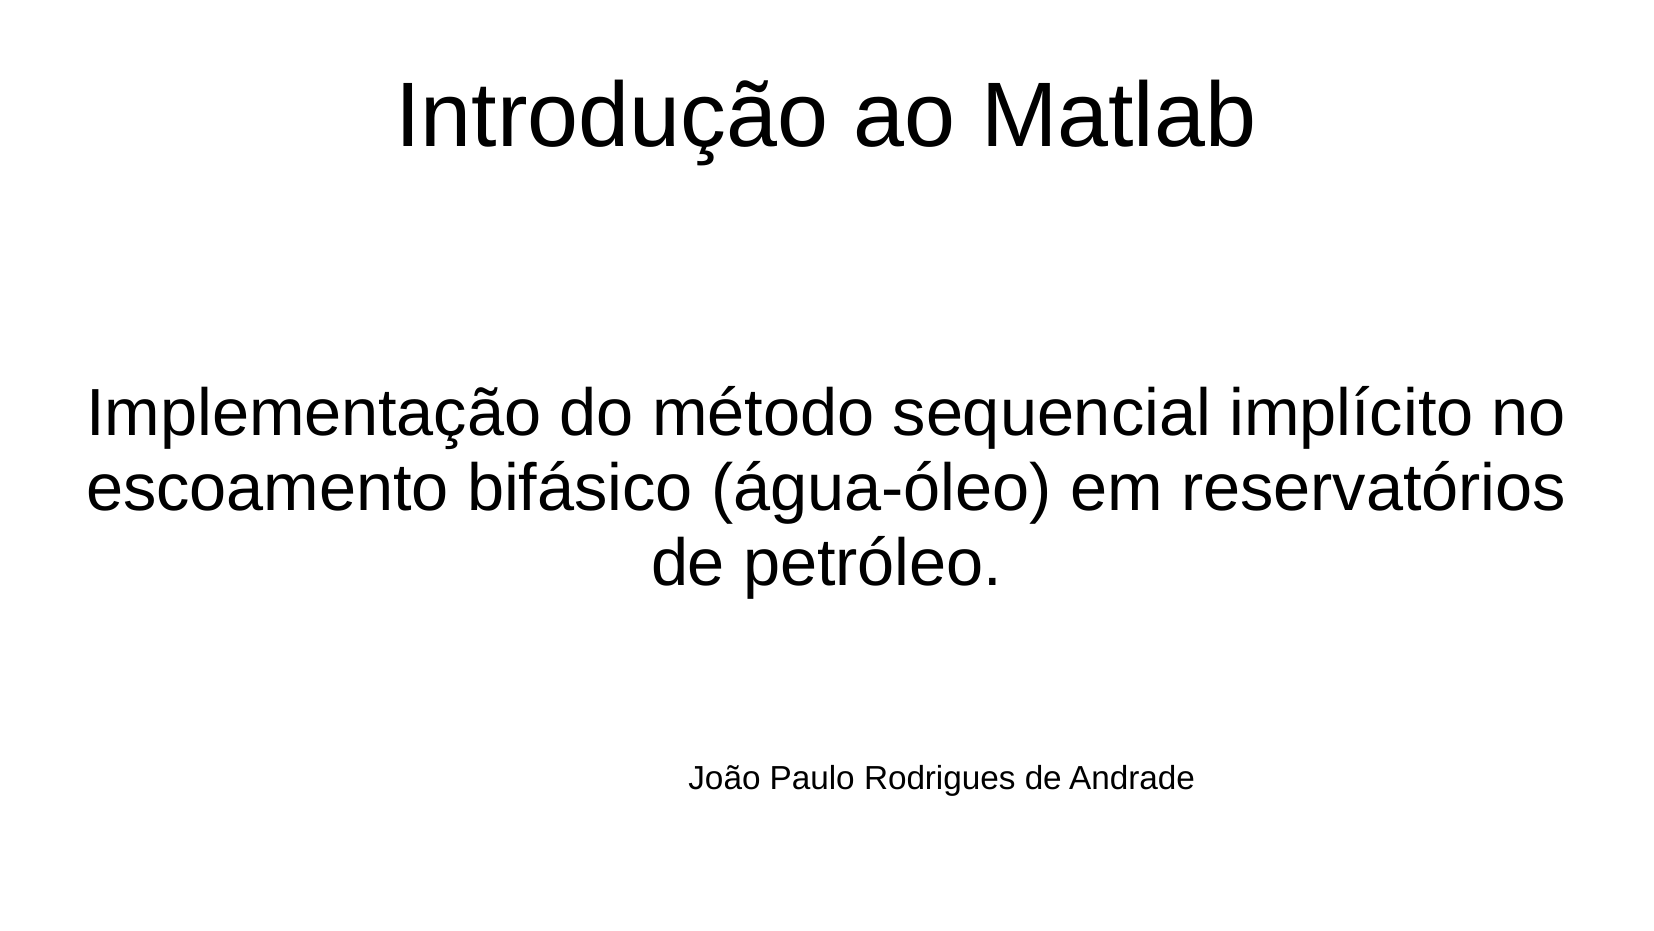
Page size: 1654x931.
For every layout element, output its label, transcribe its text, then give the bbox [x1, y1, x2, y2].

text_box João Paulo Rodrigues de Andrade [614, 730, 1270, 827]
title Introdução ao Matlab [82, 37, 1571, 193]
subtitle Implementação do método sequencial implícito no escoamento bifásico (água-óleo) em reservatórios de petróleo. [82, 217, 1571, 758]
